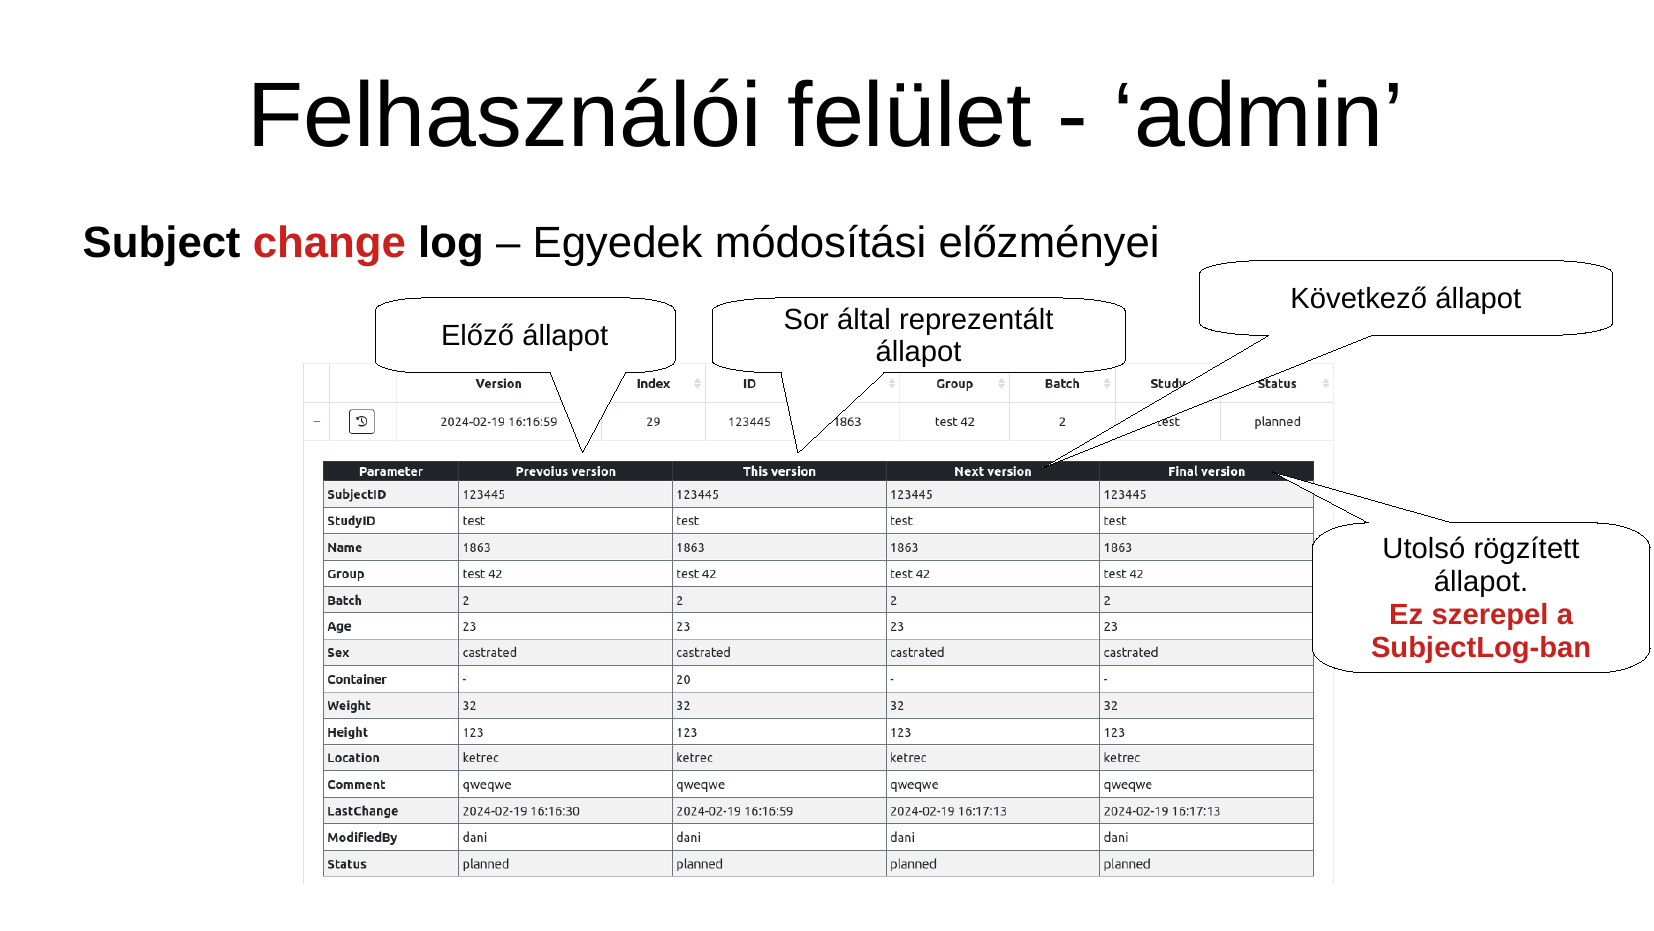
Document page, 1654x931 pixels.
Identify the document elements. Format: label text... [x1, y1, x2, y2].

text_box Következő állapot [1041, 260, 1613, 469]
picture [298, 356, 1356, 885]
title Felhasználói felület - ‘admin’ [82, 37, 1571, 193]
text_box Utolsó rögzített állapot. Ez szerepel a SubjectLog-ban [1272, 471, 1651, 673]
list Subject change log – Egyedek módosítási előzményei [82, 217, 1571, 301]
text_box Sor által reprezentált állapot [712, 297, 1126, 453]
text_box Előző állapot [375, 297, 676, 453]
